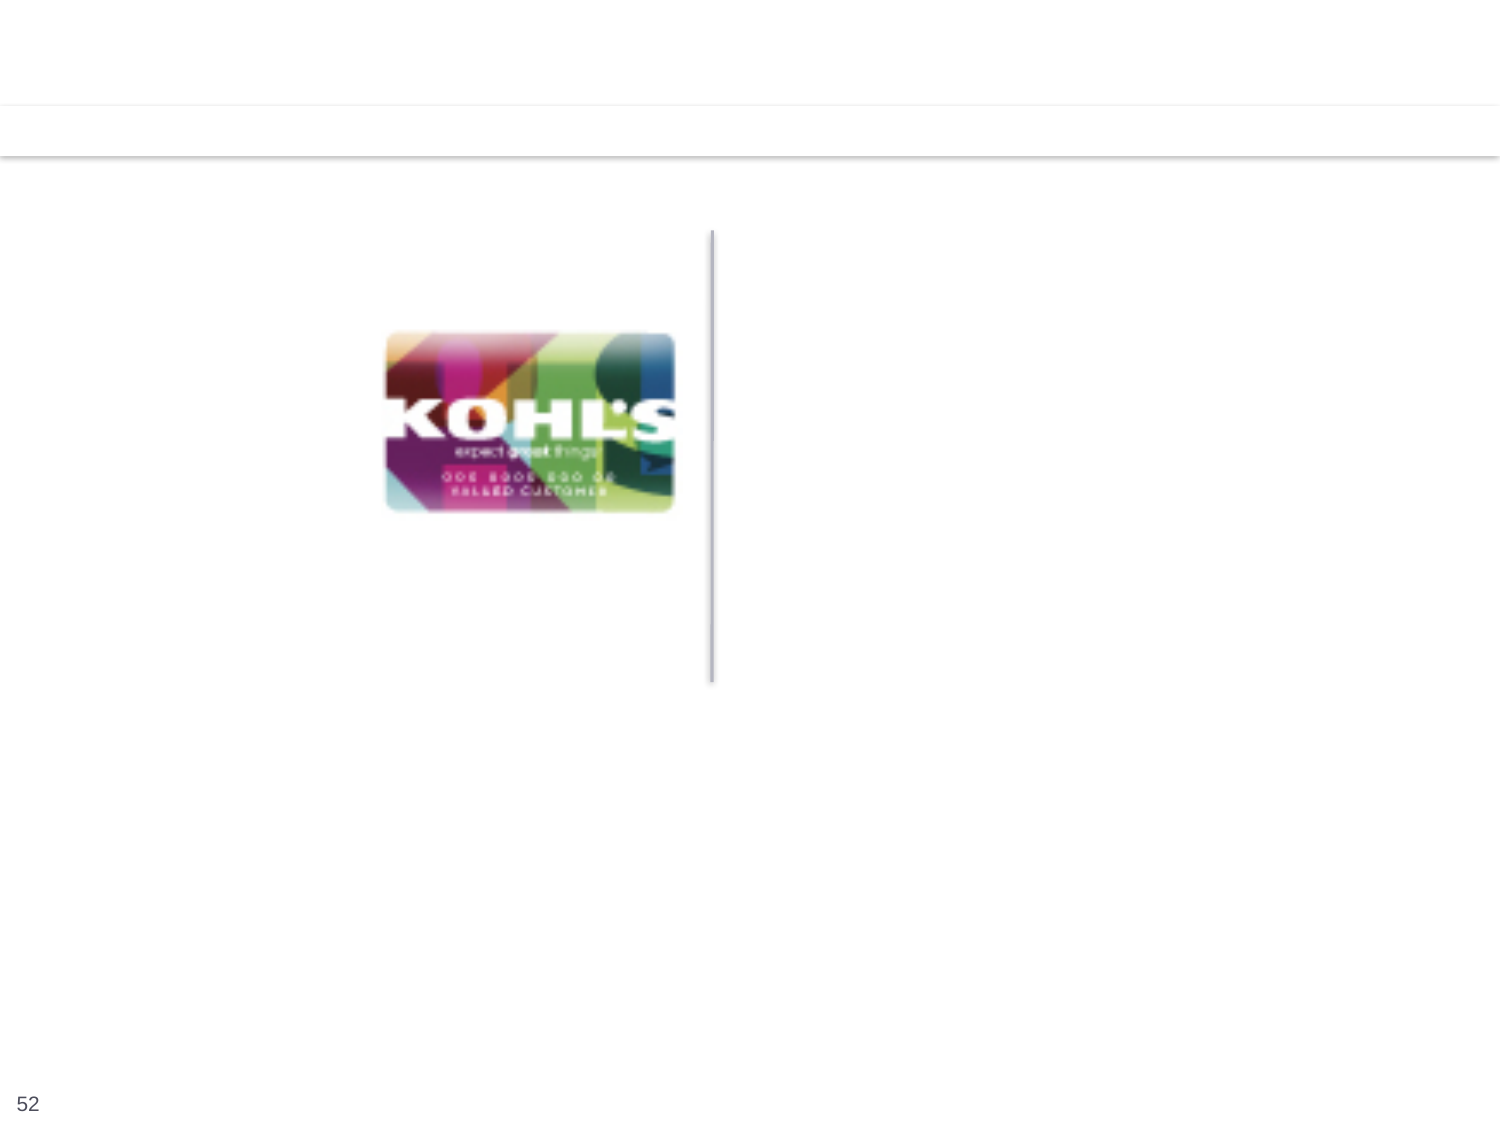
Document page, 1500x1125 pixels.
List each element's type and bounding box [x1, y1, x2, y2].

picture [381, 328, 683, 521]
